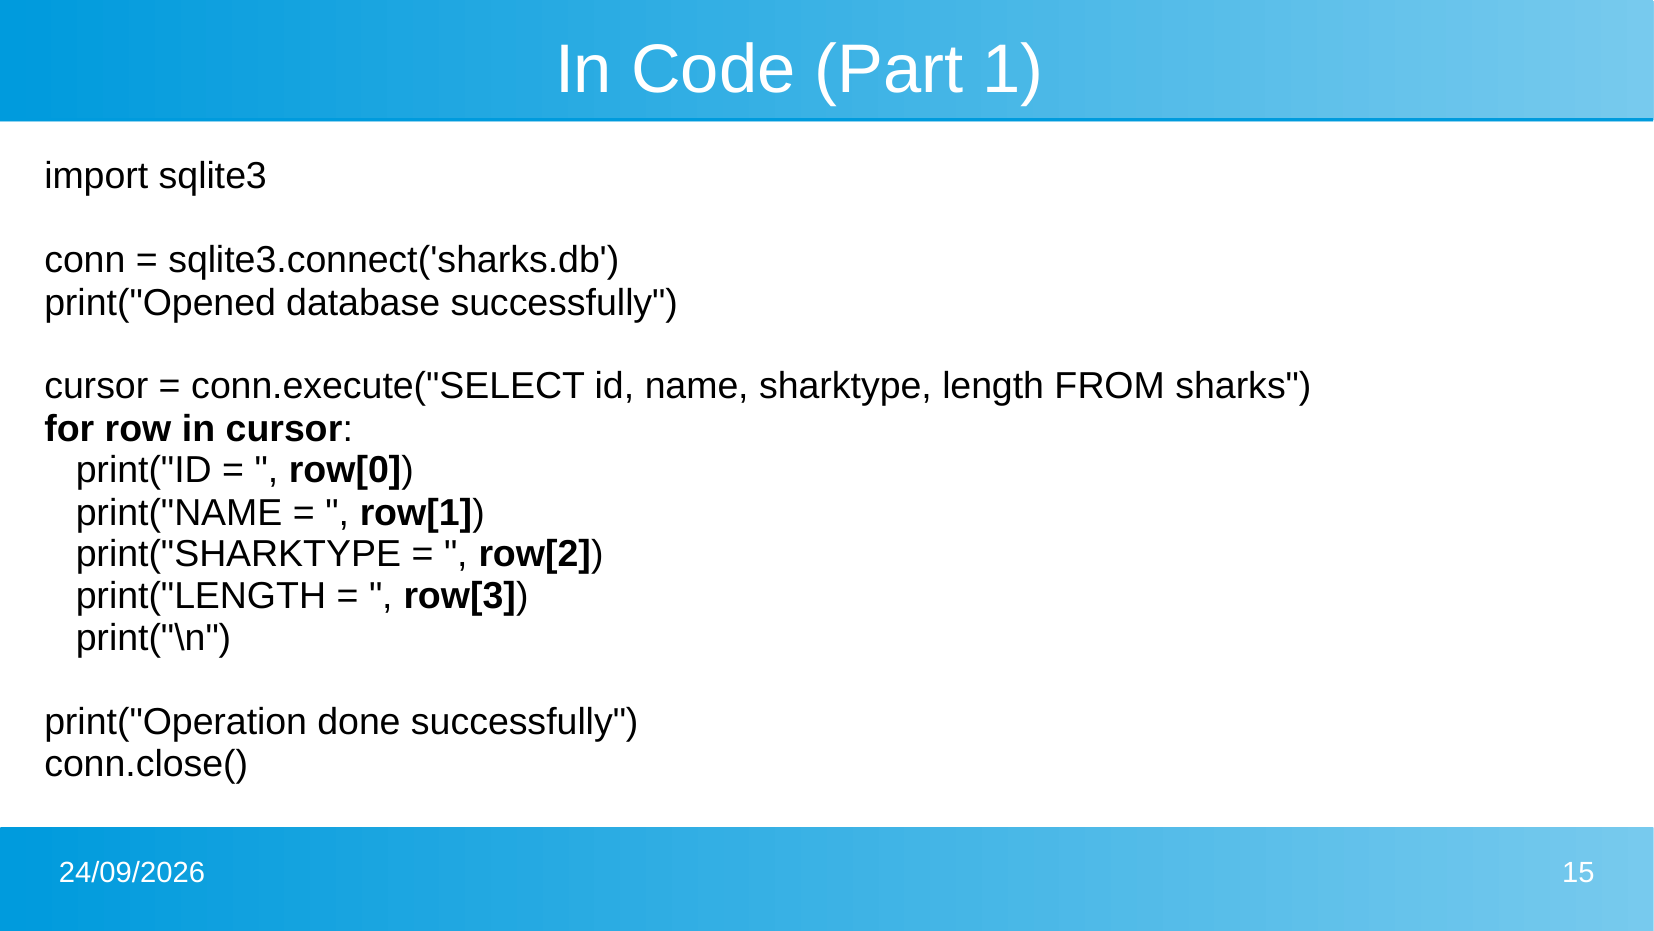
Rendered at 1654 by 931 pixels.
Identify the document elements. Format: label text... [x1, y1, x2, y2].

text_box import sqlite3 conn = sqlite3.connect('sharks.db') print("Opened database successfully") cursor = conn.execute("SELECT id, name, sharktype, length FROM sharks") for row in cursor: print("ID = ", row[0]) print("NAME = ", row[1]) print("SHARKTYPE = ", row[2]) print("LENGTH = ", row[3]) print("\n") print("Operation done successfully") conn.close() [29, 147, 1625, 931]
title In Code (Part 1) [41, 29, 1577, 108]
